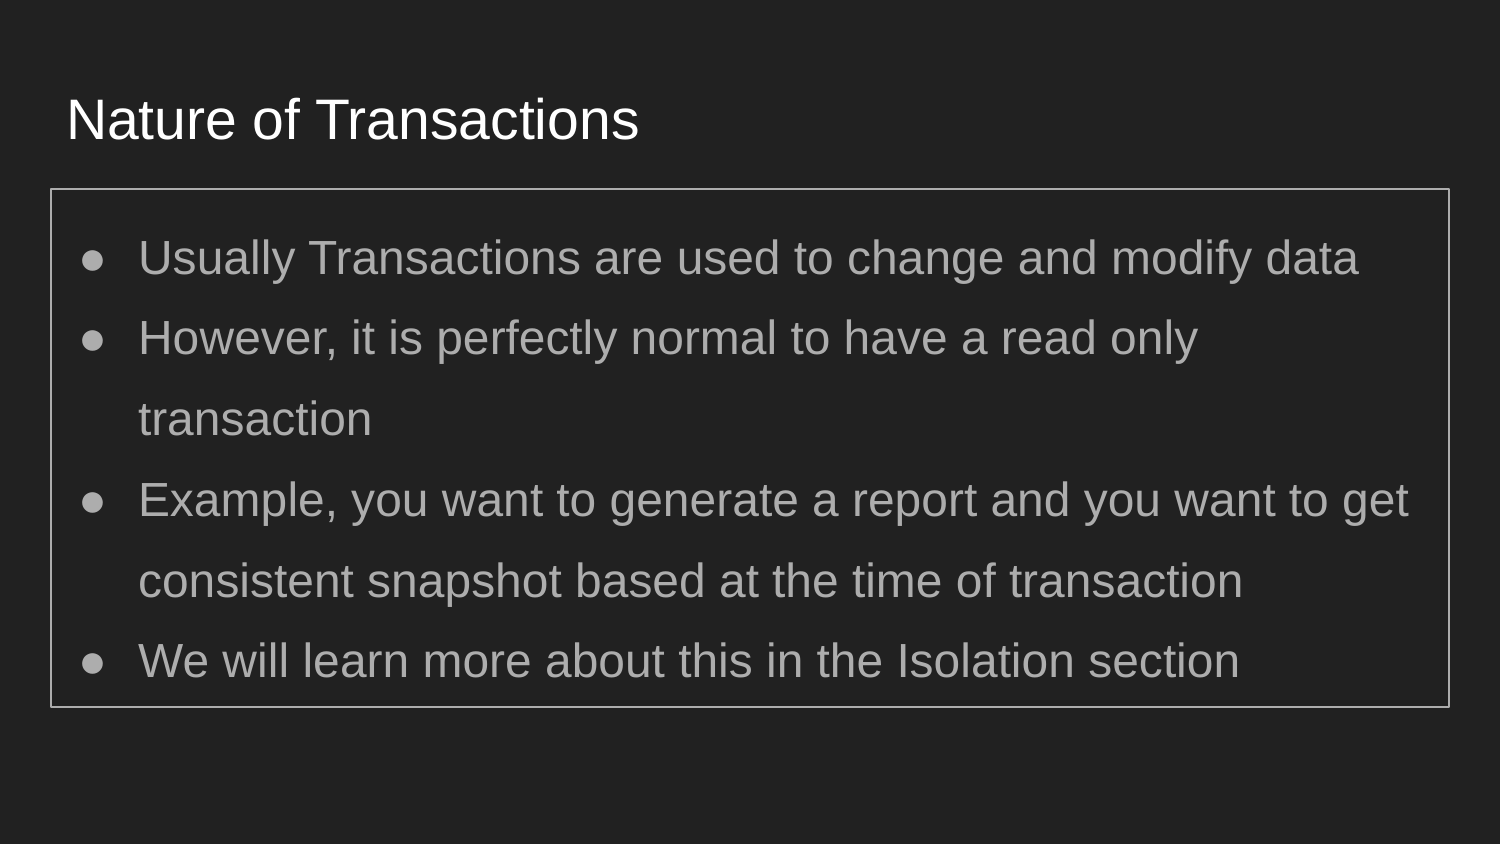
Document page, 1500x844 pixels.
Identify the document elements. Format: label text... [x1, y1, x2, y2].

title Nature of Transactions [51, 72, 1449, 167]
list Usually Transactions are used to change and modify data However, it is perfectly normal to have a read only transaction Example, you want to generate a report and you want to get consistent snapshot based at the time of transaction We will learn more about this in the Isolation section [51, 189, 1449, 708]
